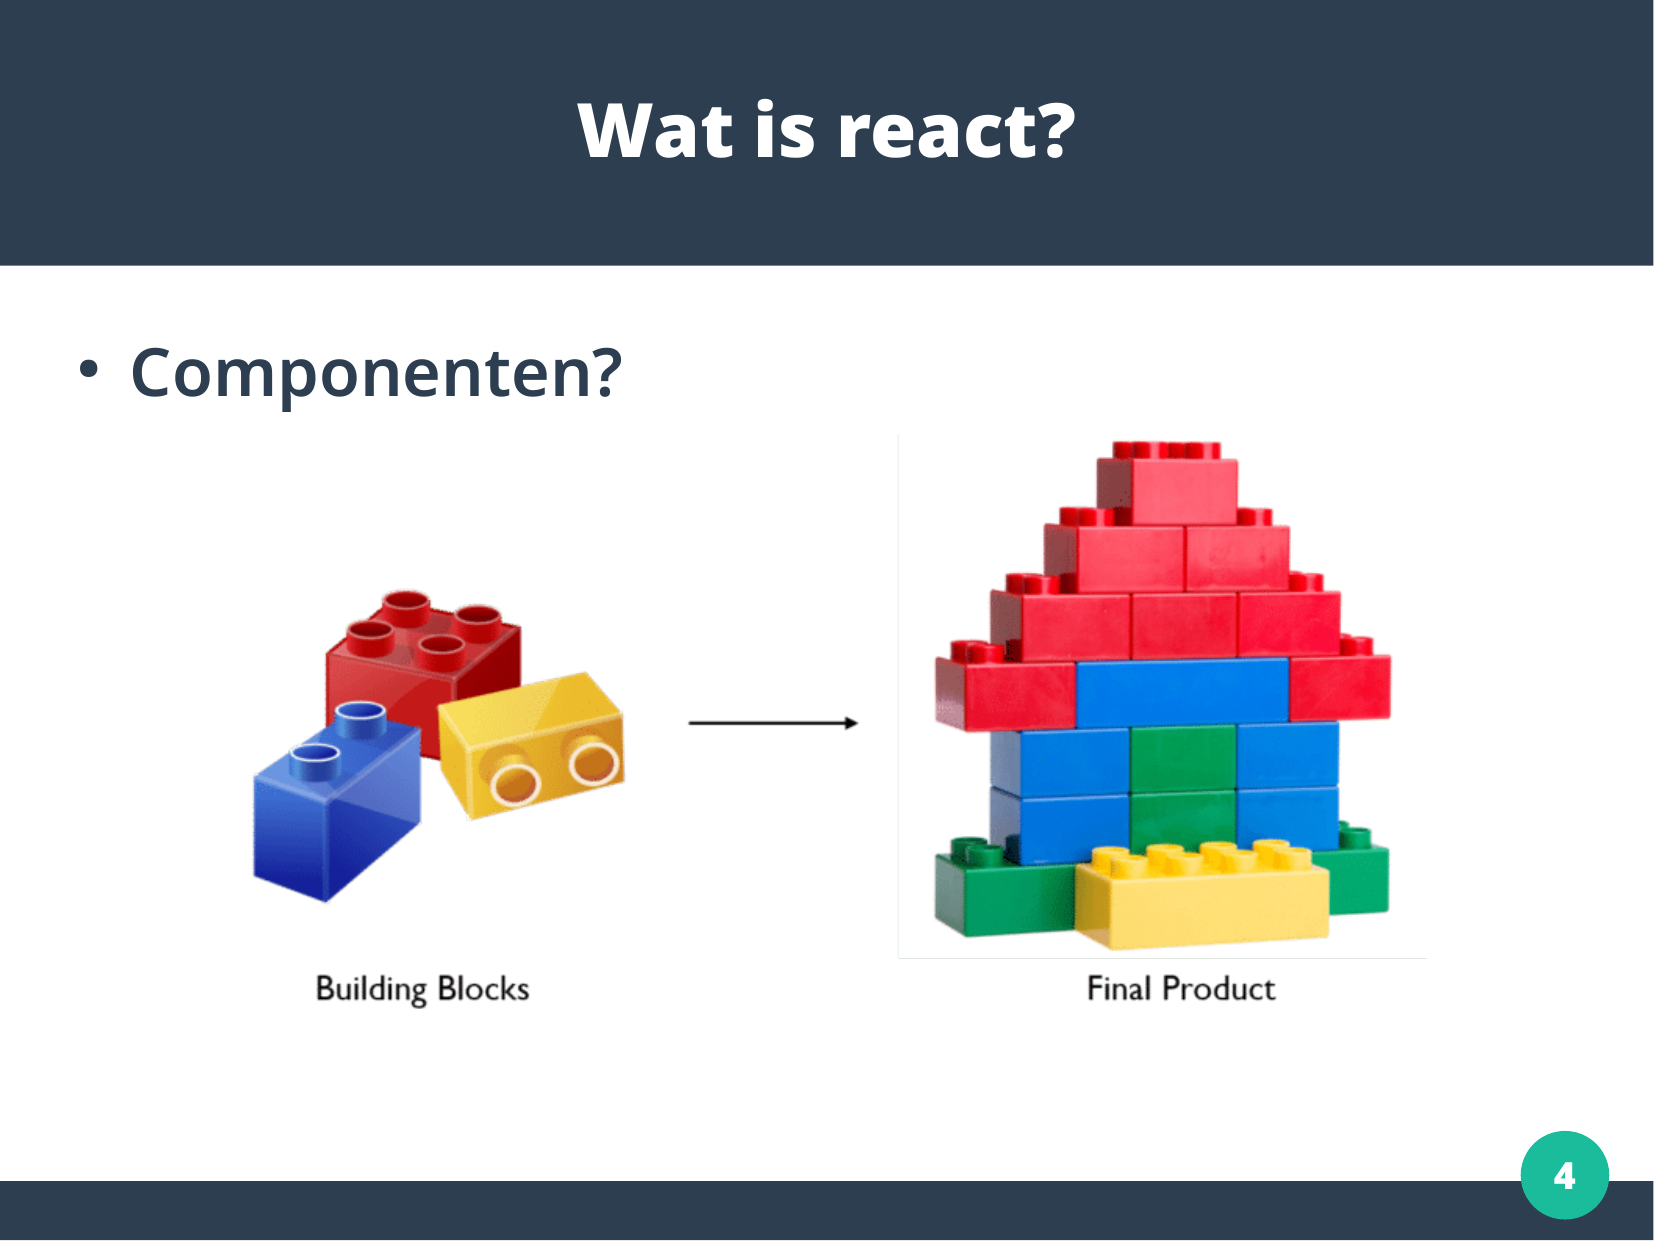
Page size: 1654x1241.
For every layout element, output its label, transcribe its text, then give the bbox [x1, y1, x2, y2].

picture [226, 434, 1427, 1031]
list Componenten? [59, 324, 1595, 1152]
title Wat is react? [59, 49, 1595, 207]
